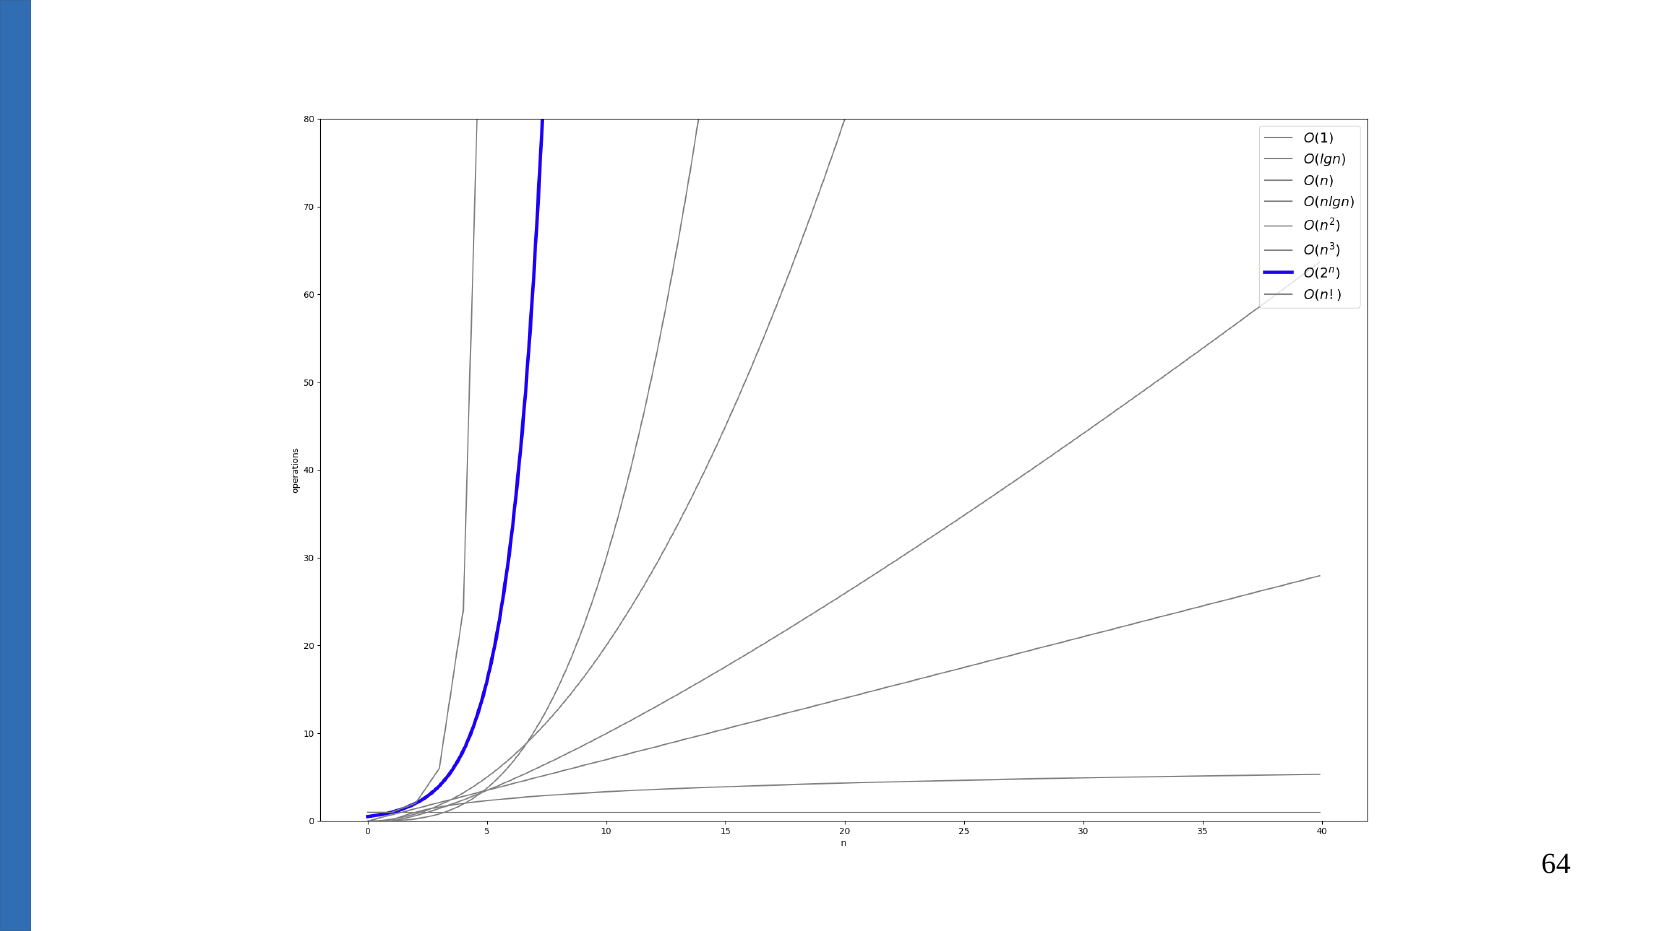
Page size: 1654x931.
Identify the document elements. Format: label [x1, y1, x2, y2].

picture [151, 9, 1502, 921]
text_box [0, 0, 31, 931]
